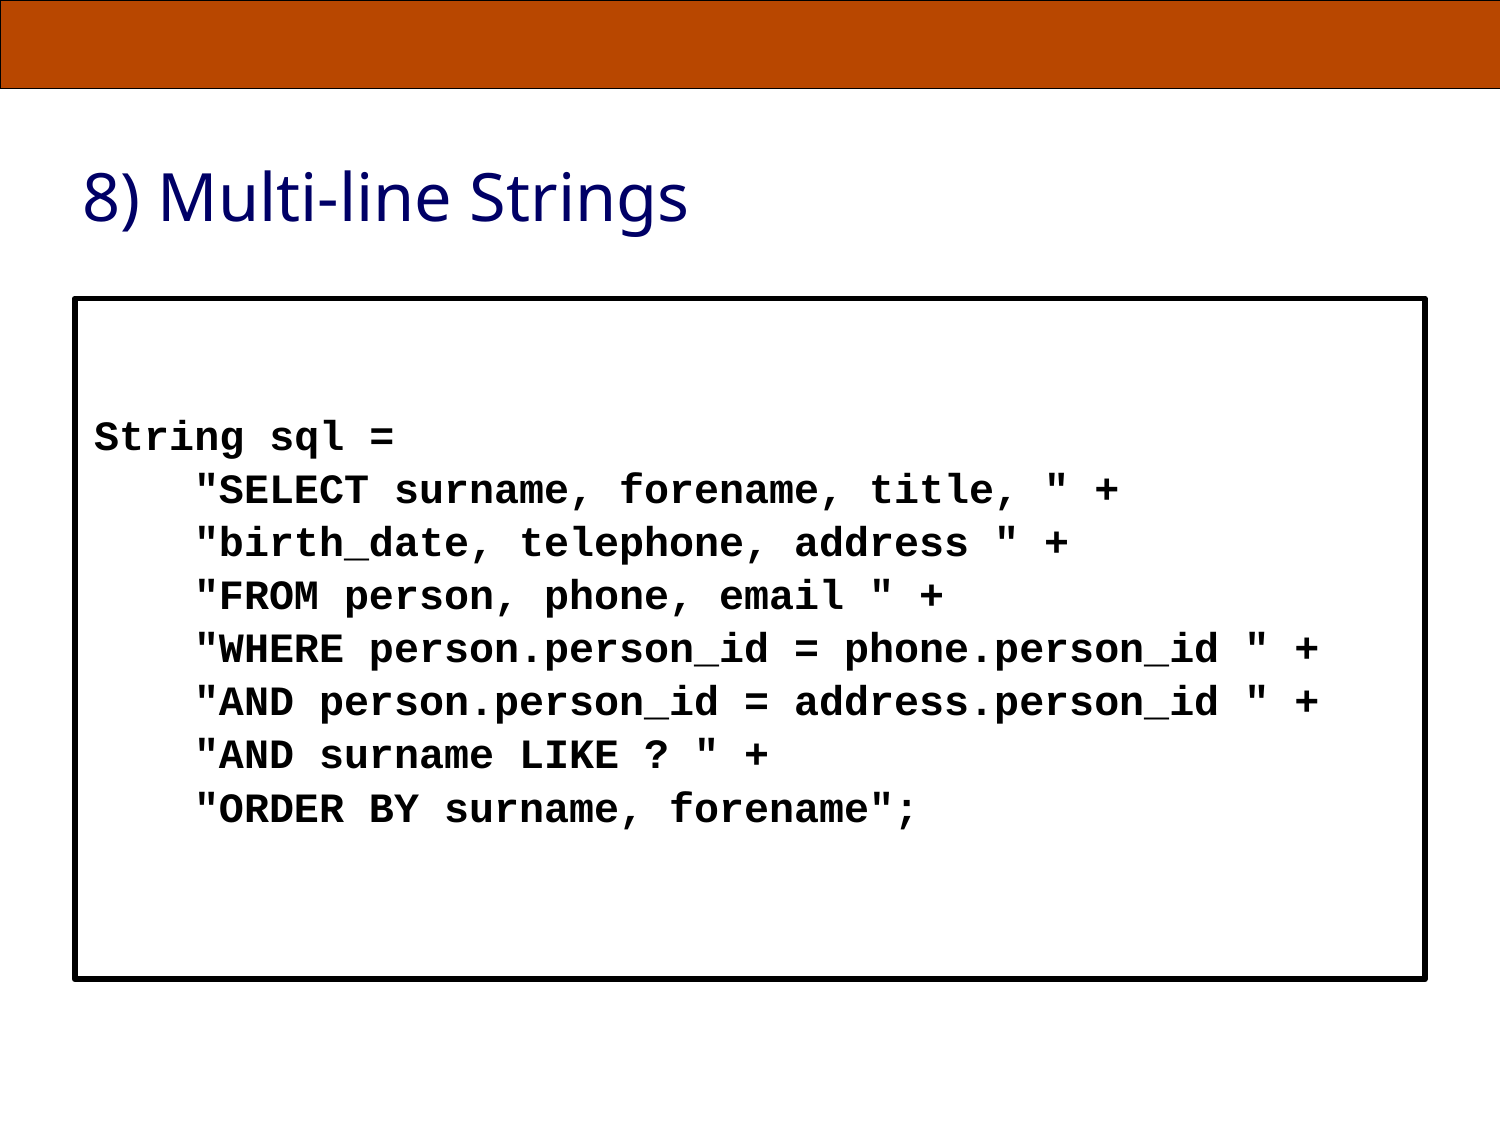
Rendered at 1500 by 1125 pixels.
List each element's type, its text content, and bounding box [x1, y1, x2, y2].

list String sql = "SELECT surname, forename, title, " + "birth_date, telephone, address " + "FROM person, phone, email " + "WHERE person.person_id = phone.person_id " + "AND person.person_id = address.person_id " + "AND surname LIKE ? " + "ORDER BY surname, forename"; [75, 298, 1425, 980]
title 8) Multi-line Strings [74, 105, 1423, 249]
